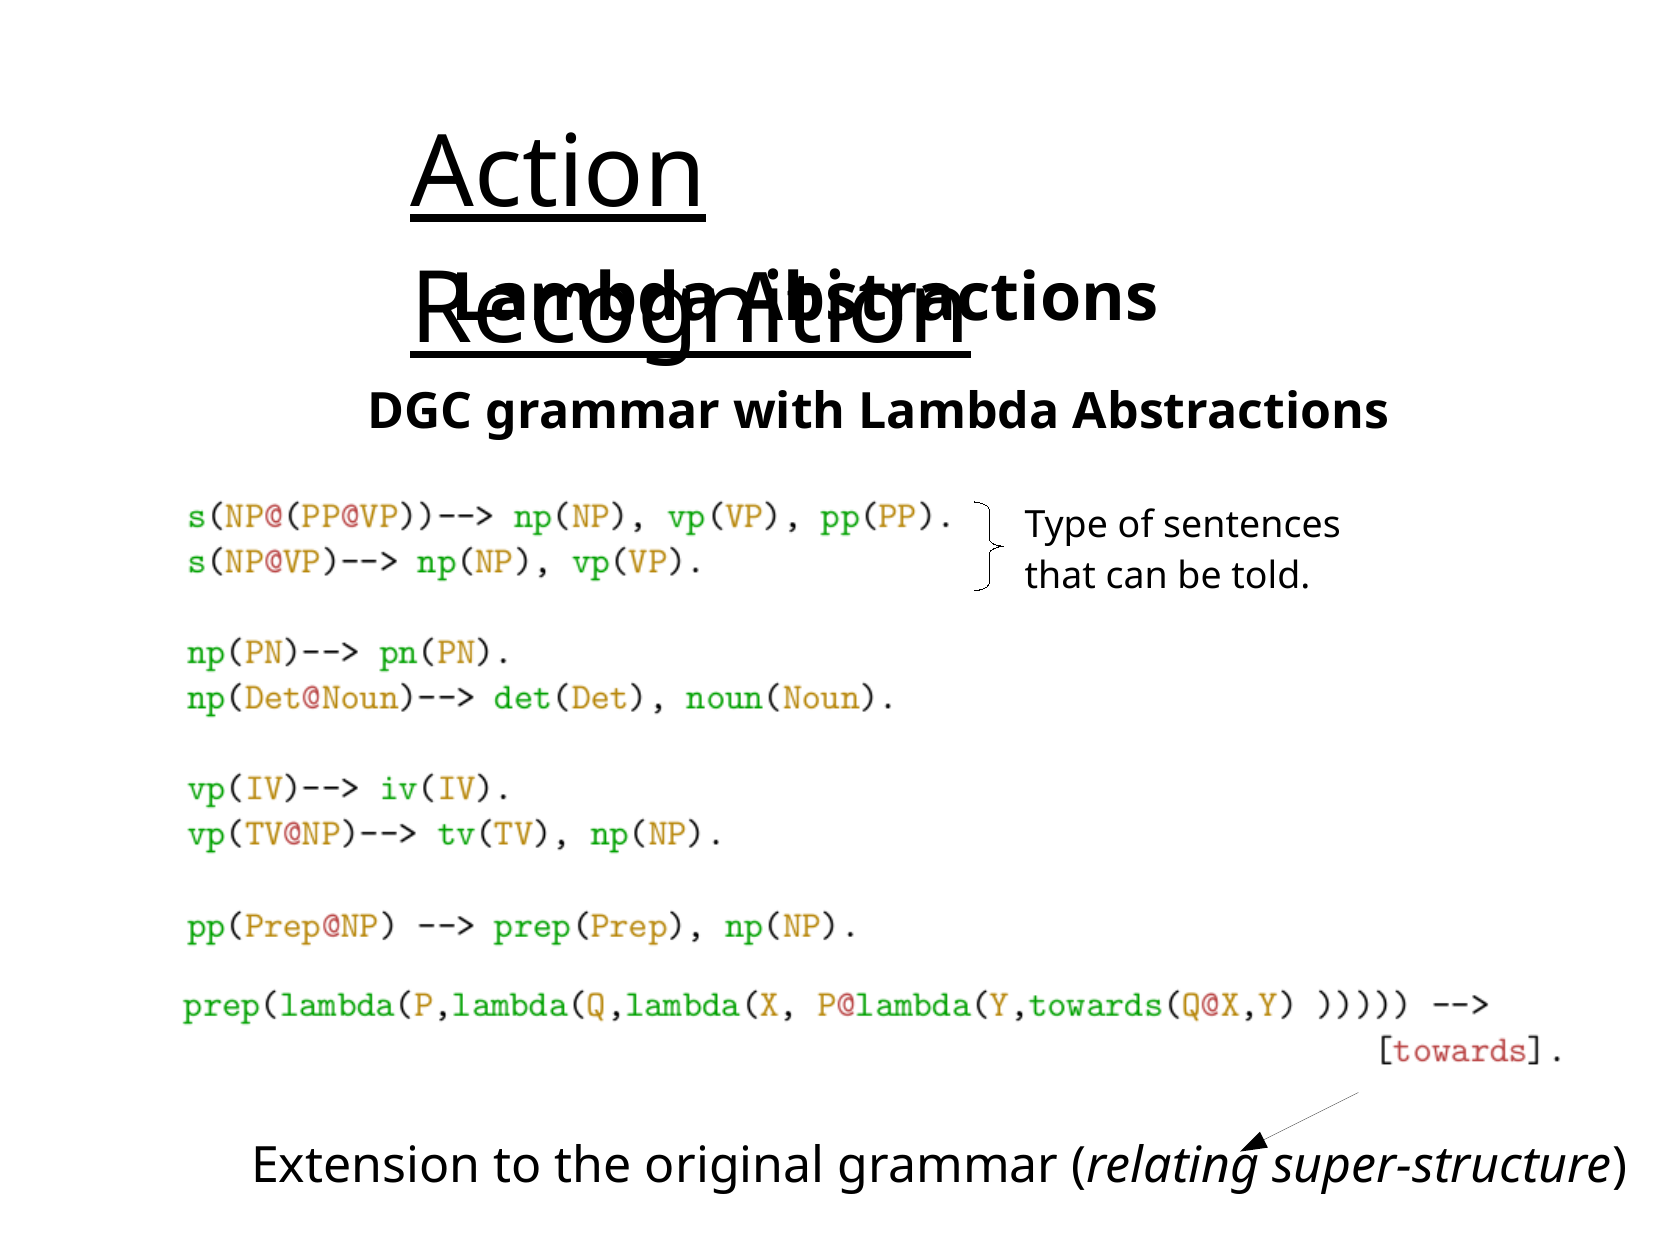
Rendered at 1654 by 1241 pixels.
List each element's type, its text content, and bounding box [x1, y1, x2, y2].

text_box DGC grammar with Lambda Abstractions [353, 367, 1334, 443]
text_box Lambda Abstractions [437, 242, 1211, 350]
text_box Action Recognition [395, 92, 1270, 228]
text_box Extension to the original grammar (relating super-structure) [236, 1122, 1567, 1198]
picture [177, 980, 1571, 1085]
text_box Type of sentences that can be told. [1009, 490, 1327, 596]
picture [175, 496, 963, 962]
